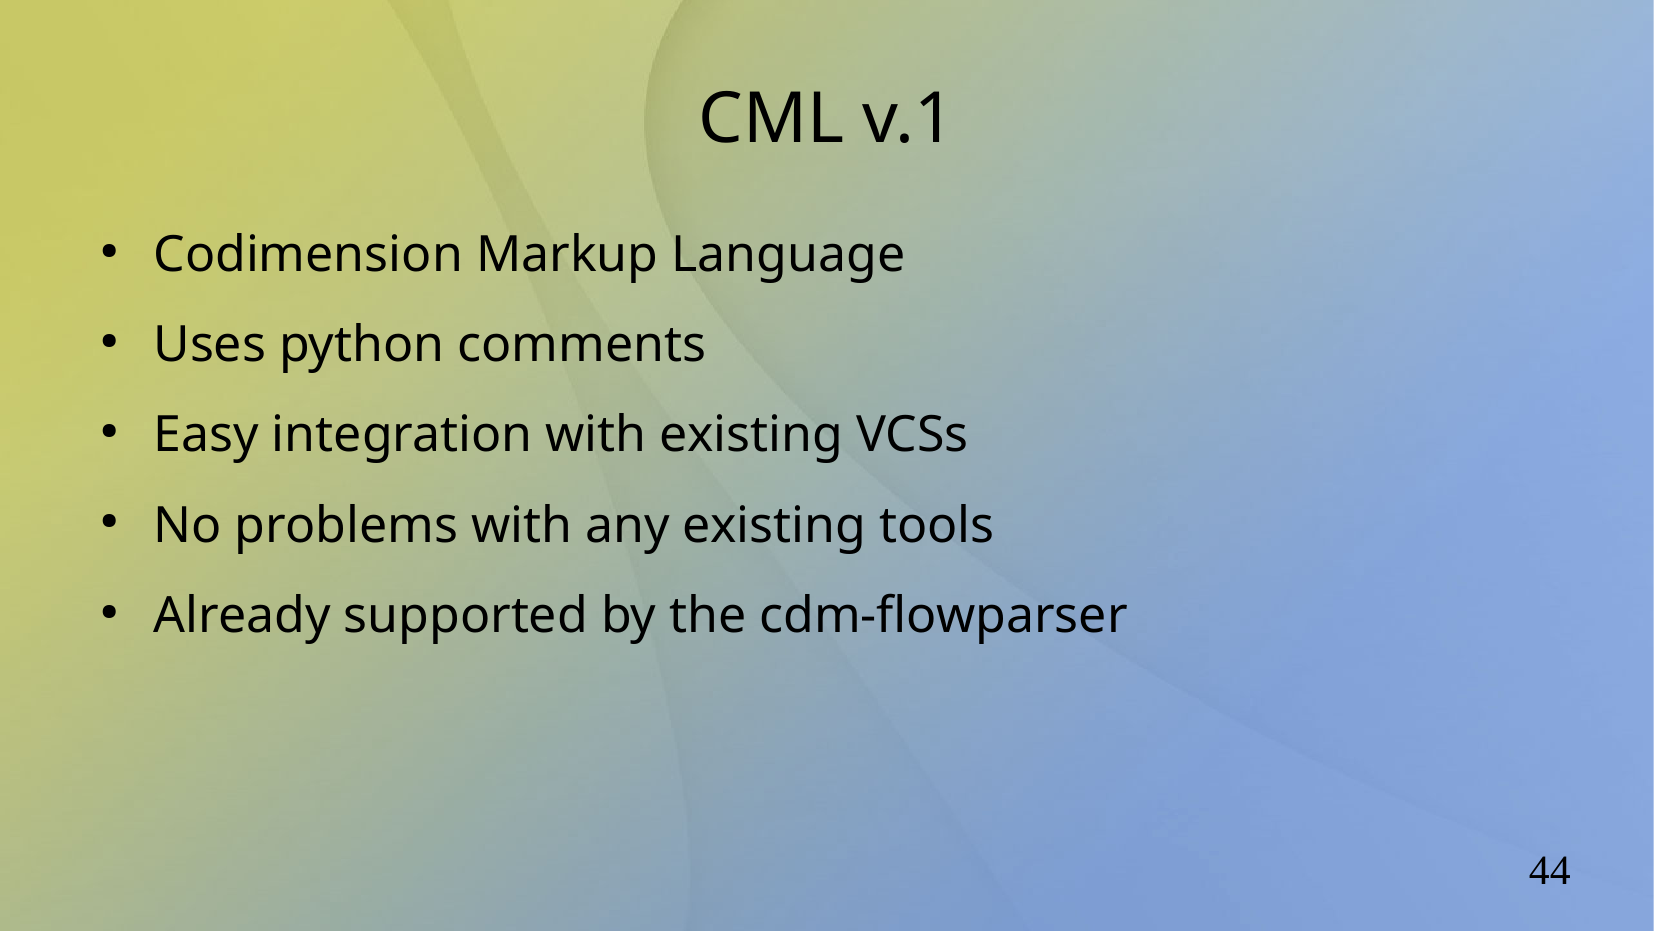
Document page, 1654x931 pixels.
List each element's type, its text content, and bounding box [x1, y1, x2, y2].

list Codimension Markup Language Uses python comments Easy integration with existing VCSs No problems with any existing tools Already supported by the cdm-flowparser [82, 217, 1571, 758]
picture [0, 0, 1654, 931]
title CML v.1 [82, 37, 1571, 193]
